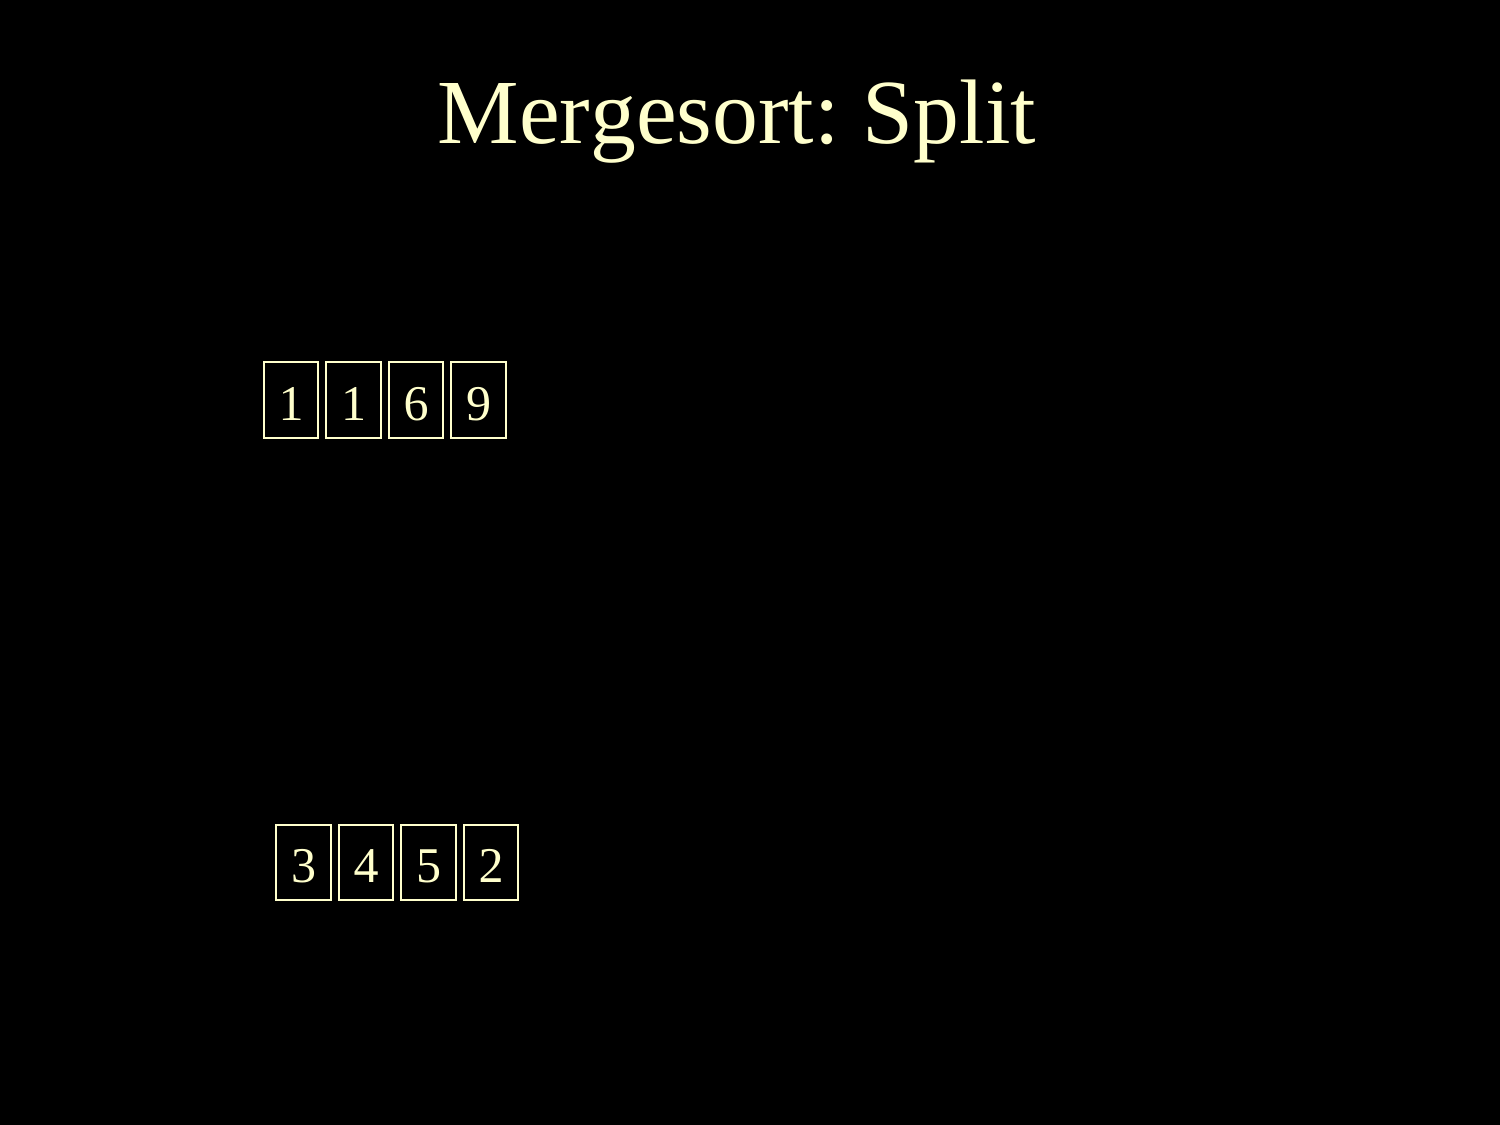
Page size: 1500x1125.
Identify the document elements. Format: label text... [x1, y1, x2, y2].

text_box 9 [451, 362, 506, 438]
text_box 1 [263, 362, 319, 438]
title Mergesort: Split [8, 50, 1467, 176]
text_box 1 [326, 362, 381, 438]
text_box 4 [338, 824, 394, 901]
text_box 3 [276, 824, 331, 901]
text_box 5 [401, 824, 456, 901]
text_box 2 [463, 824, 519, 901]
text_box 6 [388, 362, 444, 438]
